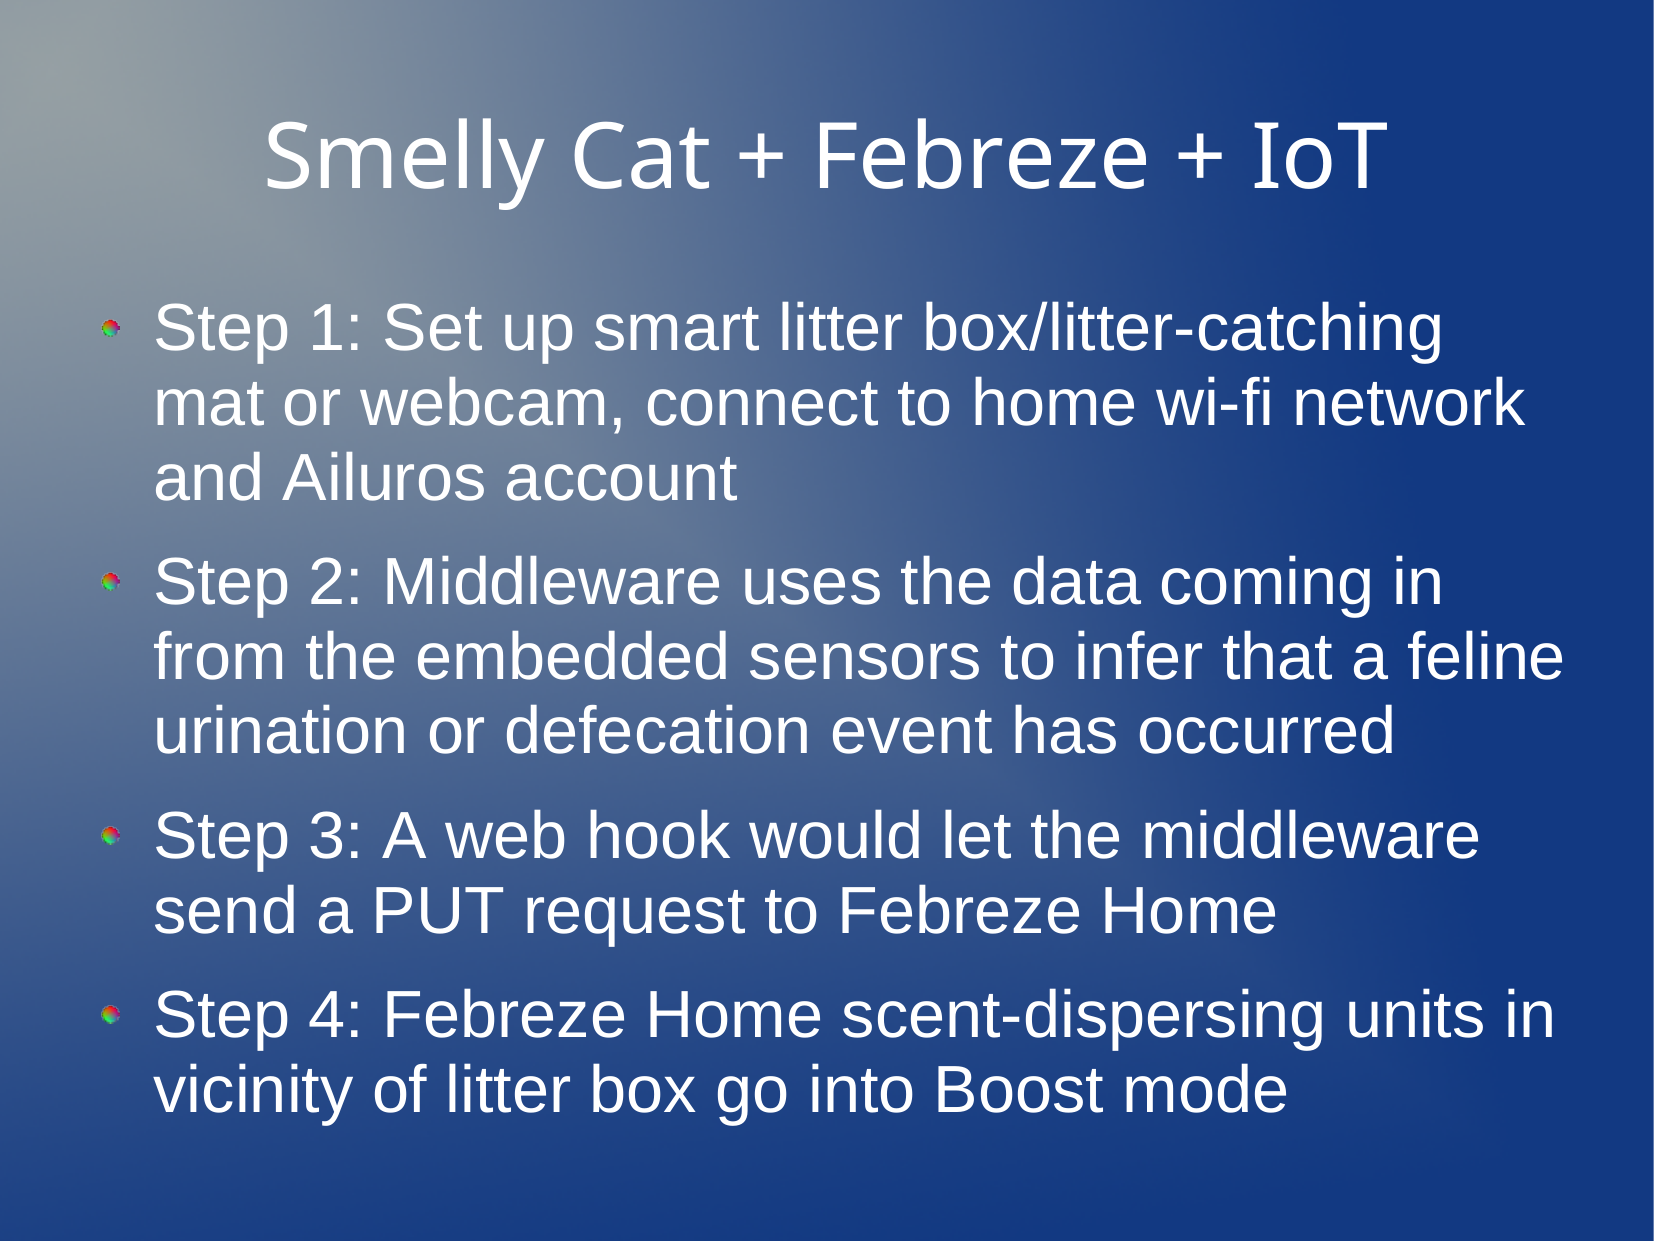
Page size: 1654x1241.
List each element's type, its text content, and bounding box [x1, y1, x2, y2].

list Step 1: Set up smart litter box/litter-catching mat or webcam, connect to home wi-fi network and Ailuros account Step 2: Middleware uses the data coming in from the embedded sensors to infer that a feline urination or defecation event has occurred Step 3: A web hook would let the middleware send a PUT request to Febreze Home Step 4: Febreze Home scent-dispersing units in vicinity of litter box go into Boost mode [82, 290, 1571, 1127]
title Smelly Cat + Febreze + IoT [82, 49, 1571, 257]
picture [0, 0, 1654, 1241]
